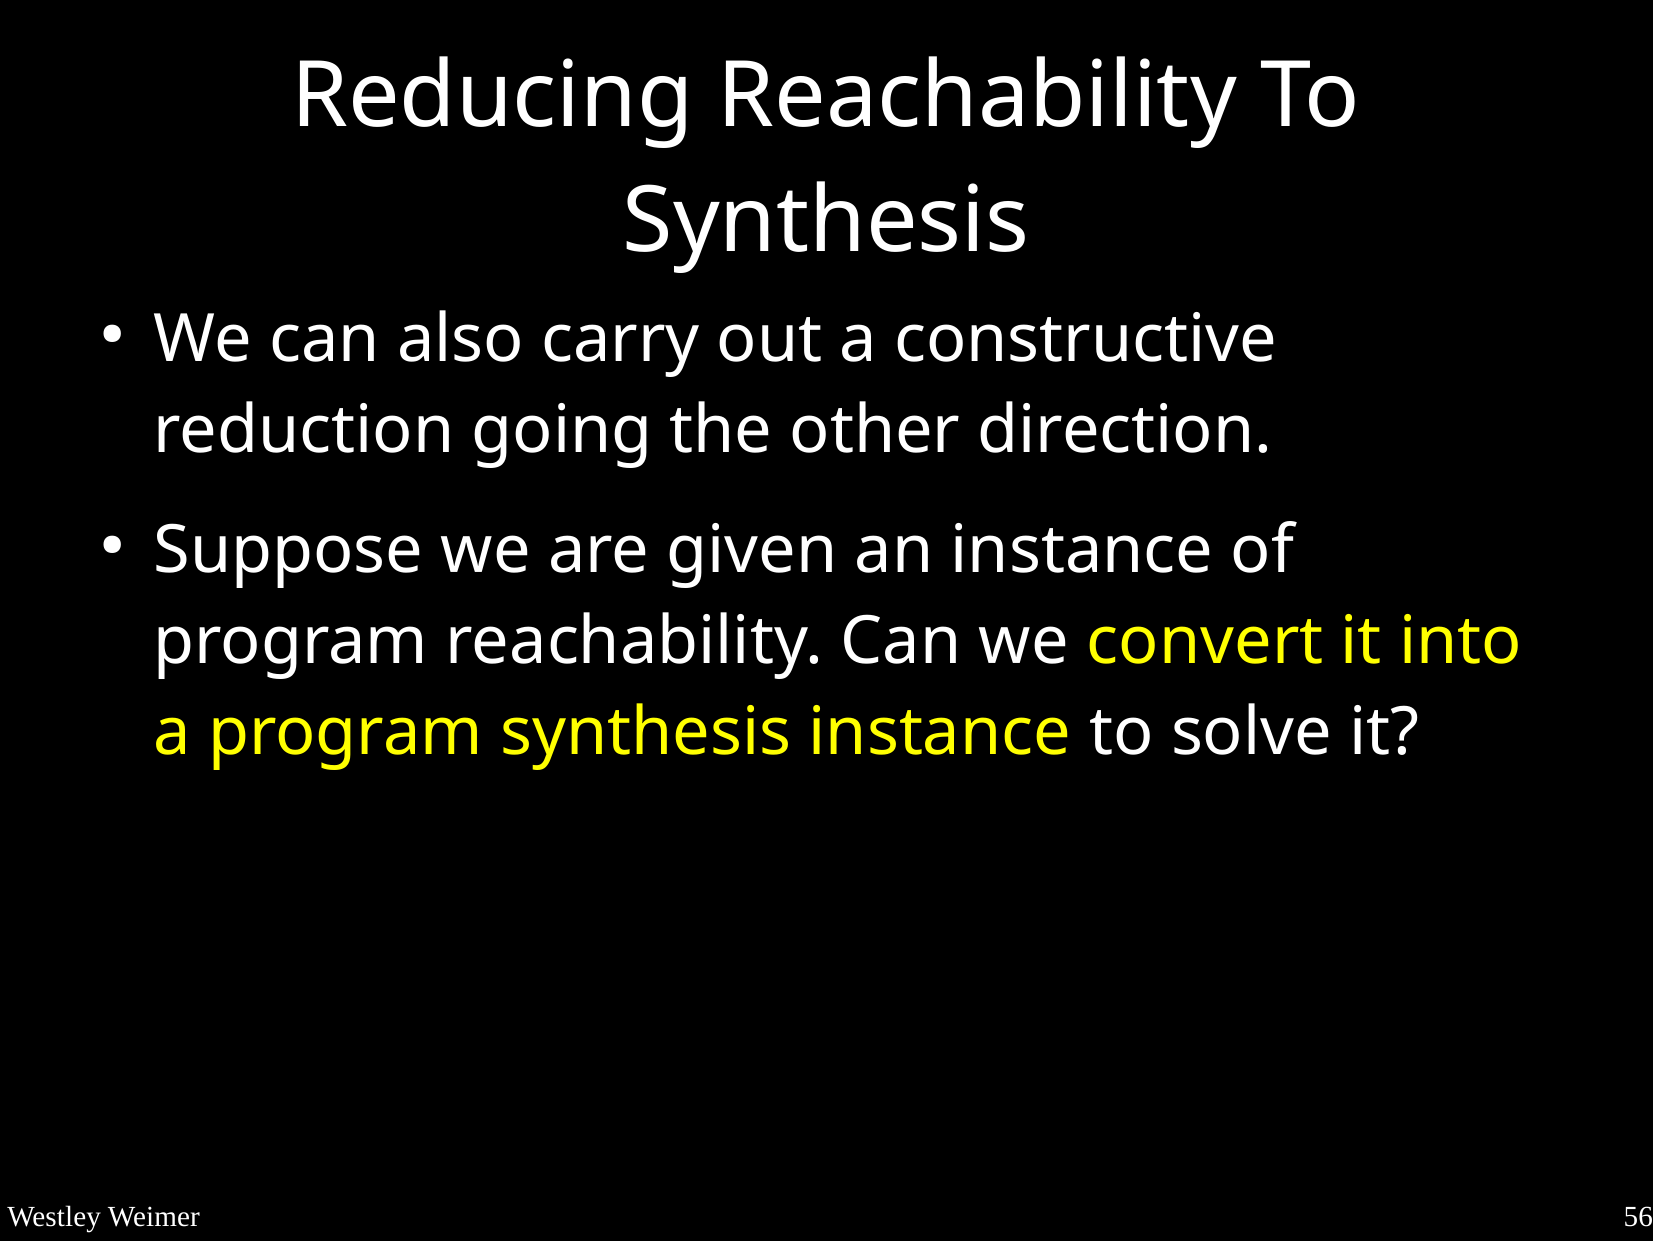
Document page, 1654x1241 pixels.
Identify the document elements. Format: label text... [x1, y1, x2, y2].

title Reducing Reachability To Synthesis [82, 49, 1571, 257]
list We can also carry out a constructive reduction going the other direction. Suppose we are given an instance of program reachability. Can we convert it into a program synthesis instance to solve it? [82, 290, 1571, 1109]
